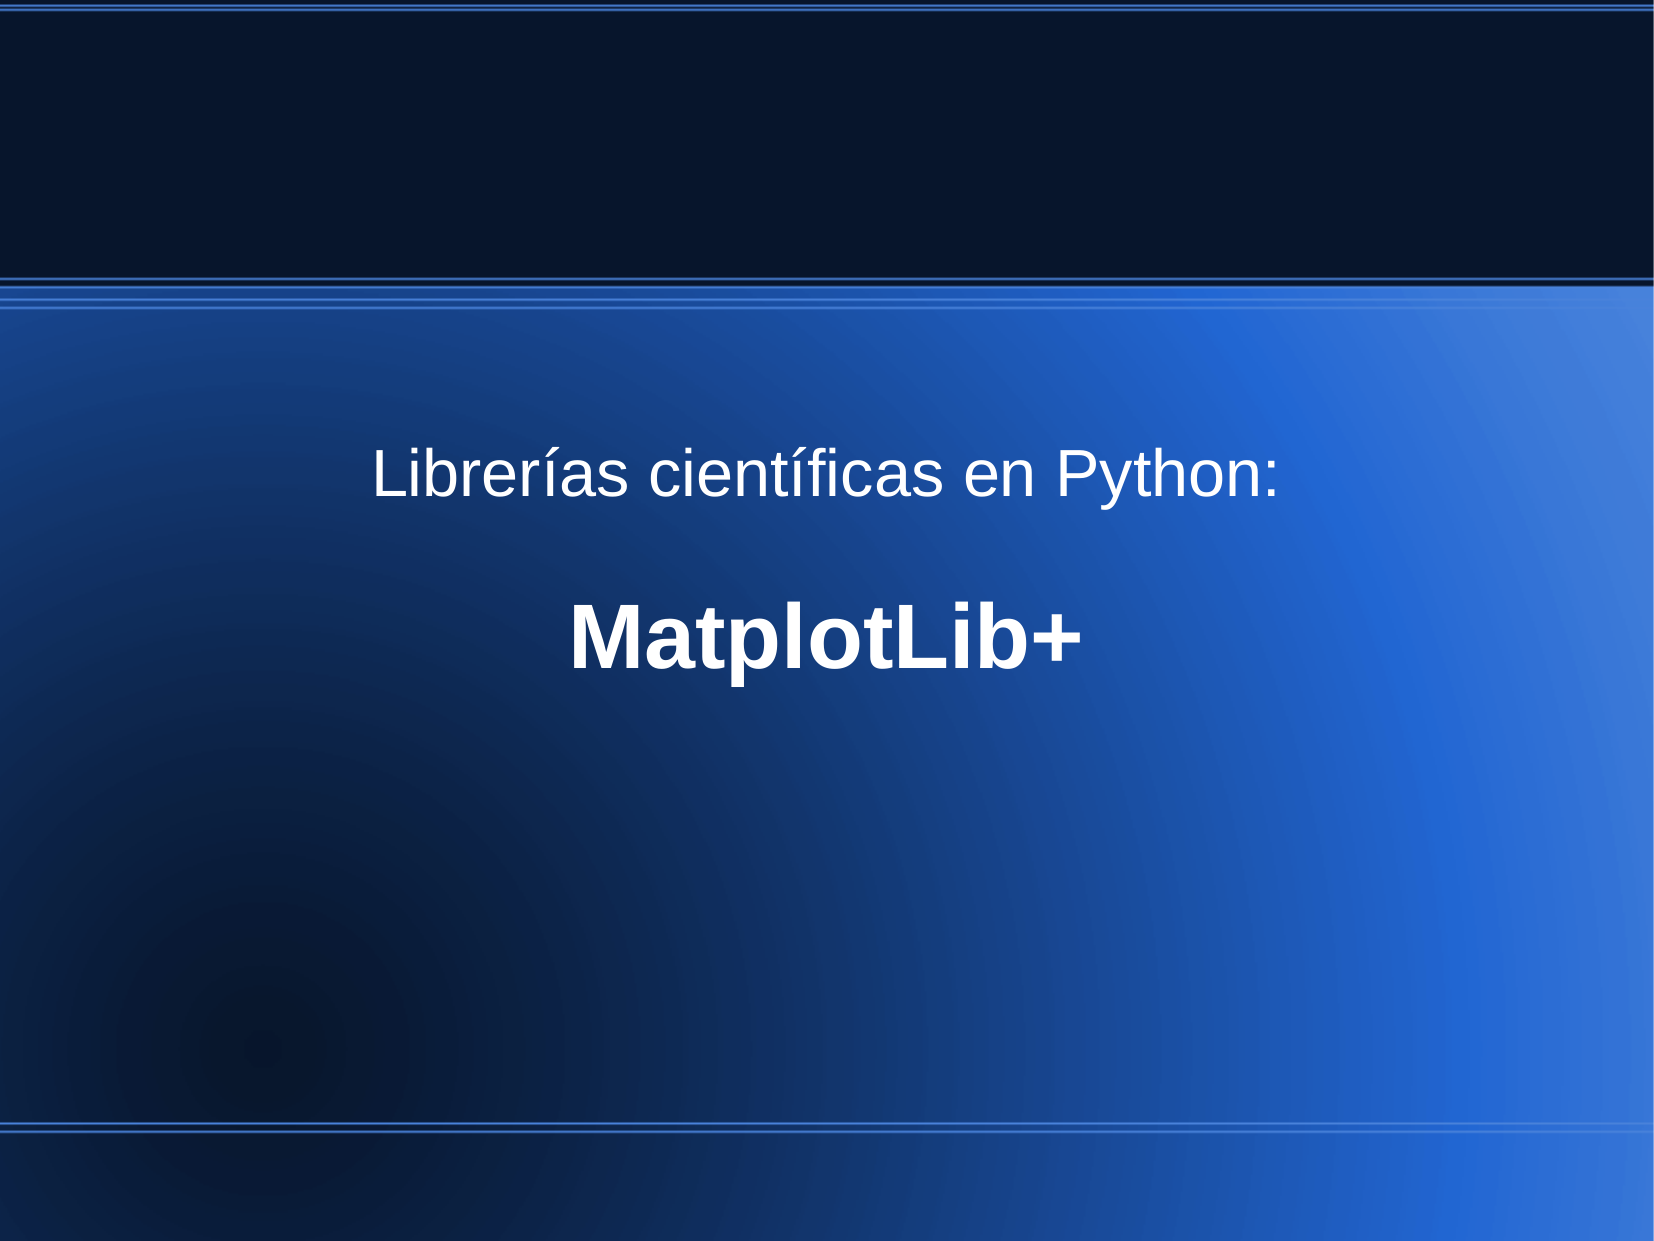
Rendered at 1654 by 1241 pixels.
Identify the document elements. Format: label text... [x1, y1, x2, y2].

subtitle Librerías científicas en Python: MatplotLib+ [82, 49, 1571, 1075]
picture [0, 0, 1654, 1241]
